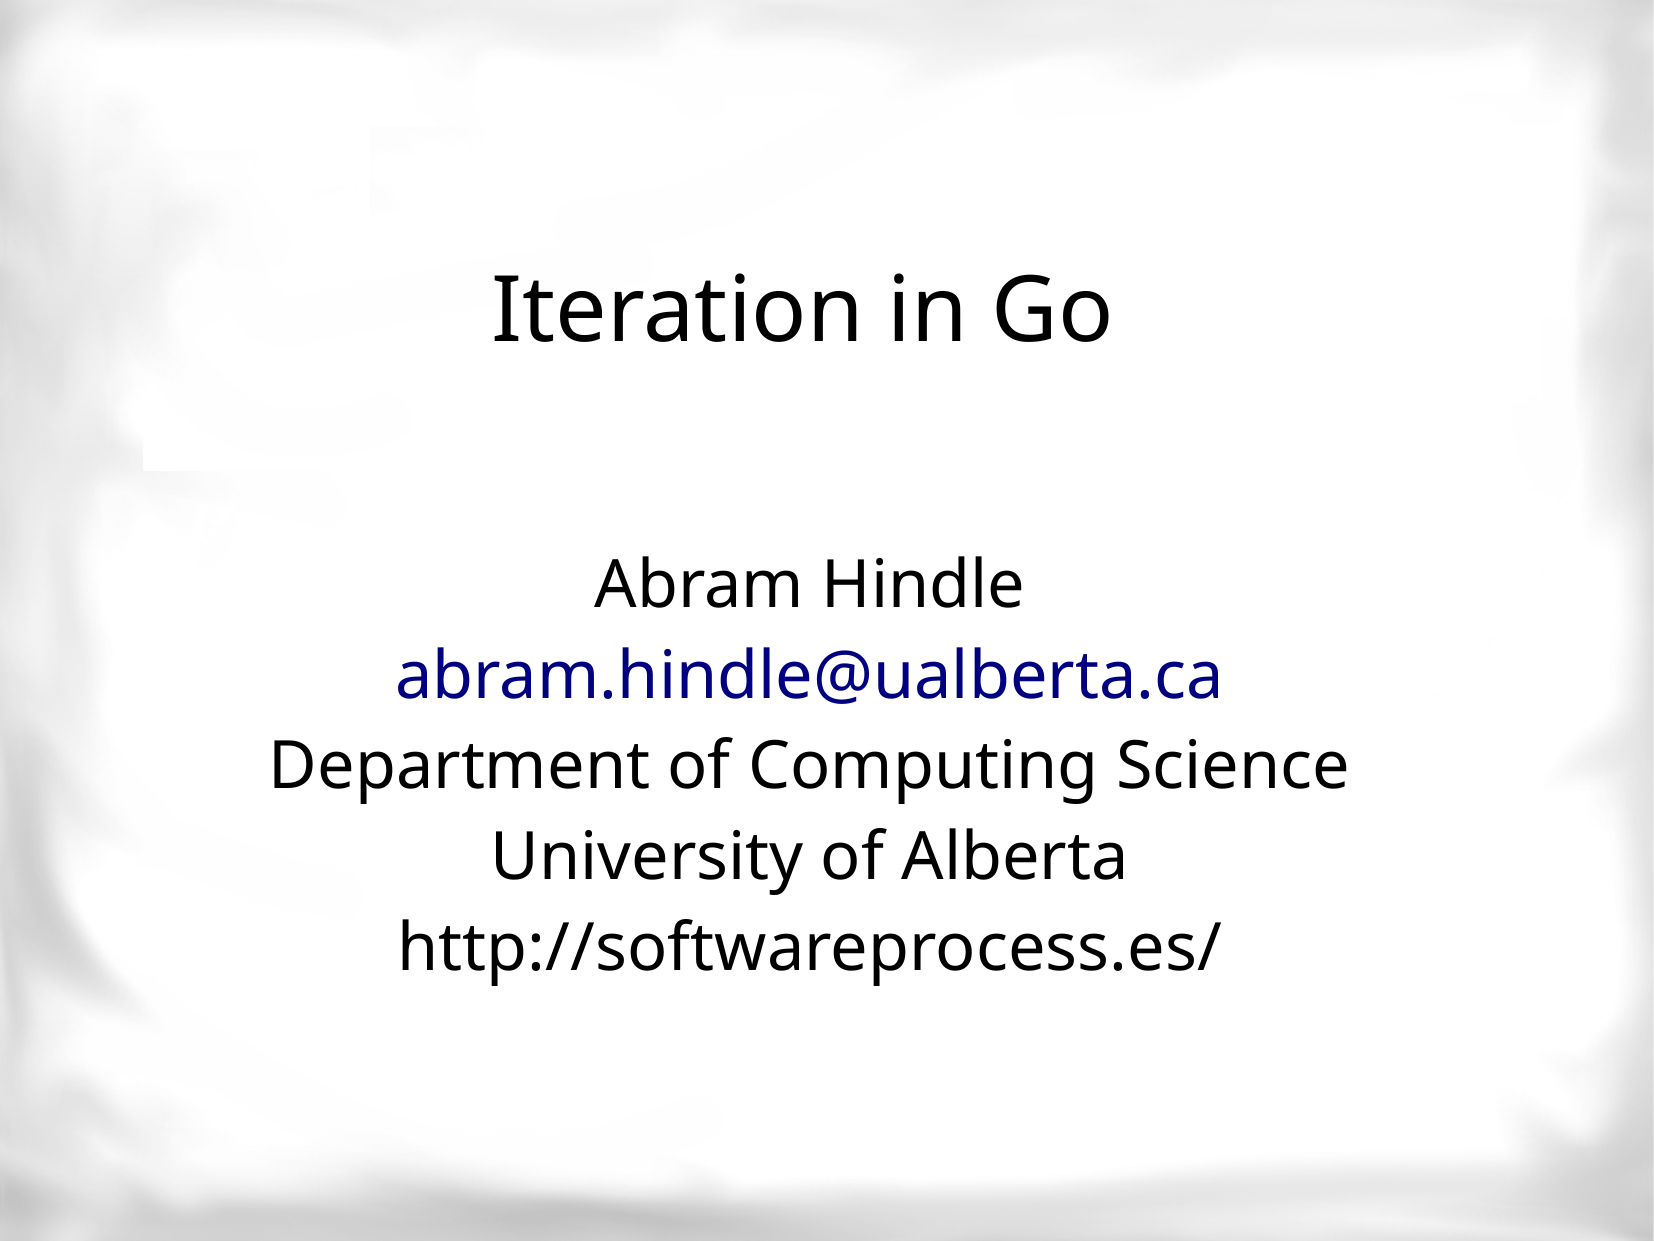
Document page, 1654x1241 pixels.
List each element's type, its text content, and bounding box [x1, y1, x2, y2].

title Iteration in Go [59, 202, 1548, 410]
picture [0, 0, 1654, 1241]
subtitle Abram Hindle abram.hindle@ualberta.ca Department of Computing Science University of Alberta http://softwareprocess.es/ [82, 448, 1538, 1169]
